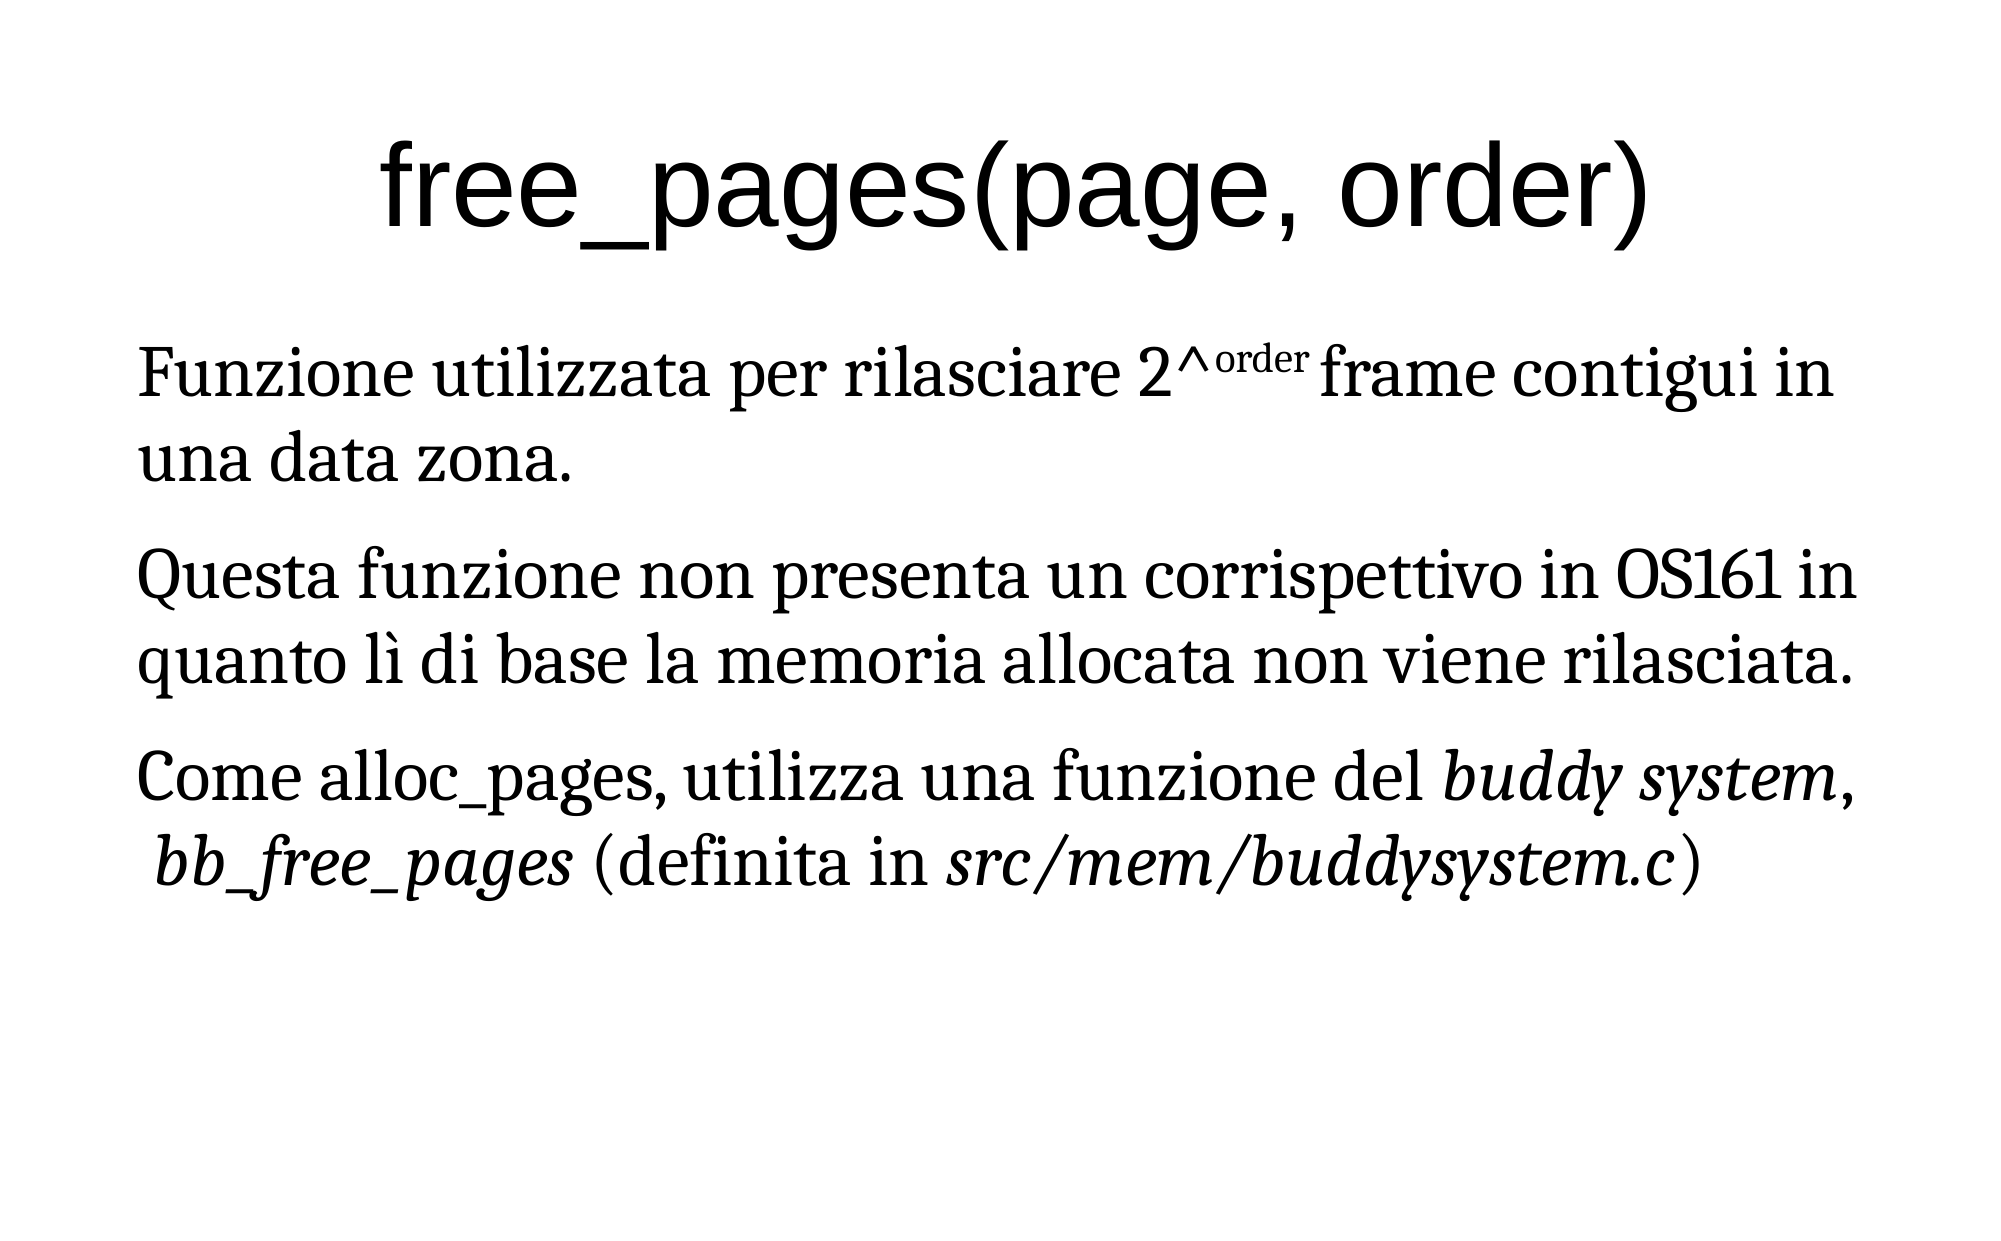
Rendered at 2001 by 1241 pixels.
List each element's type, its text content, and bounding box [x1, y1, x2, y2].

title free_pages(page, order) [137, 65, 1863, 306]
list Funzione utilizzata per rilasciare 2^order frame contigui in una data zona. Questa funzione non presenta un corrispettivo in OS161 in quanto lì di base la memoria allocata non viene rilasciata. Come alloc_pages, utilizza una funzione del buddy system, bb_free_pages (definita in src/mem/buddysystem.c) [137, 330, 1863, 1117]
